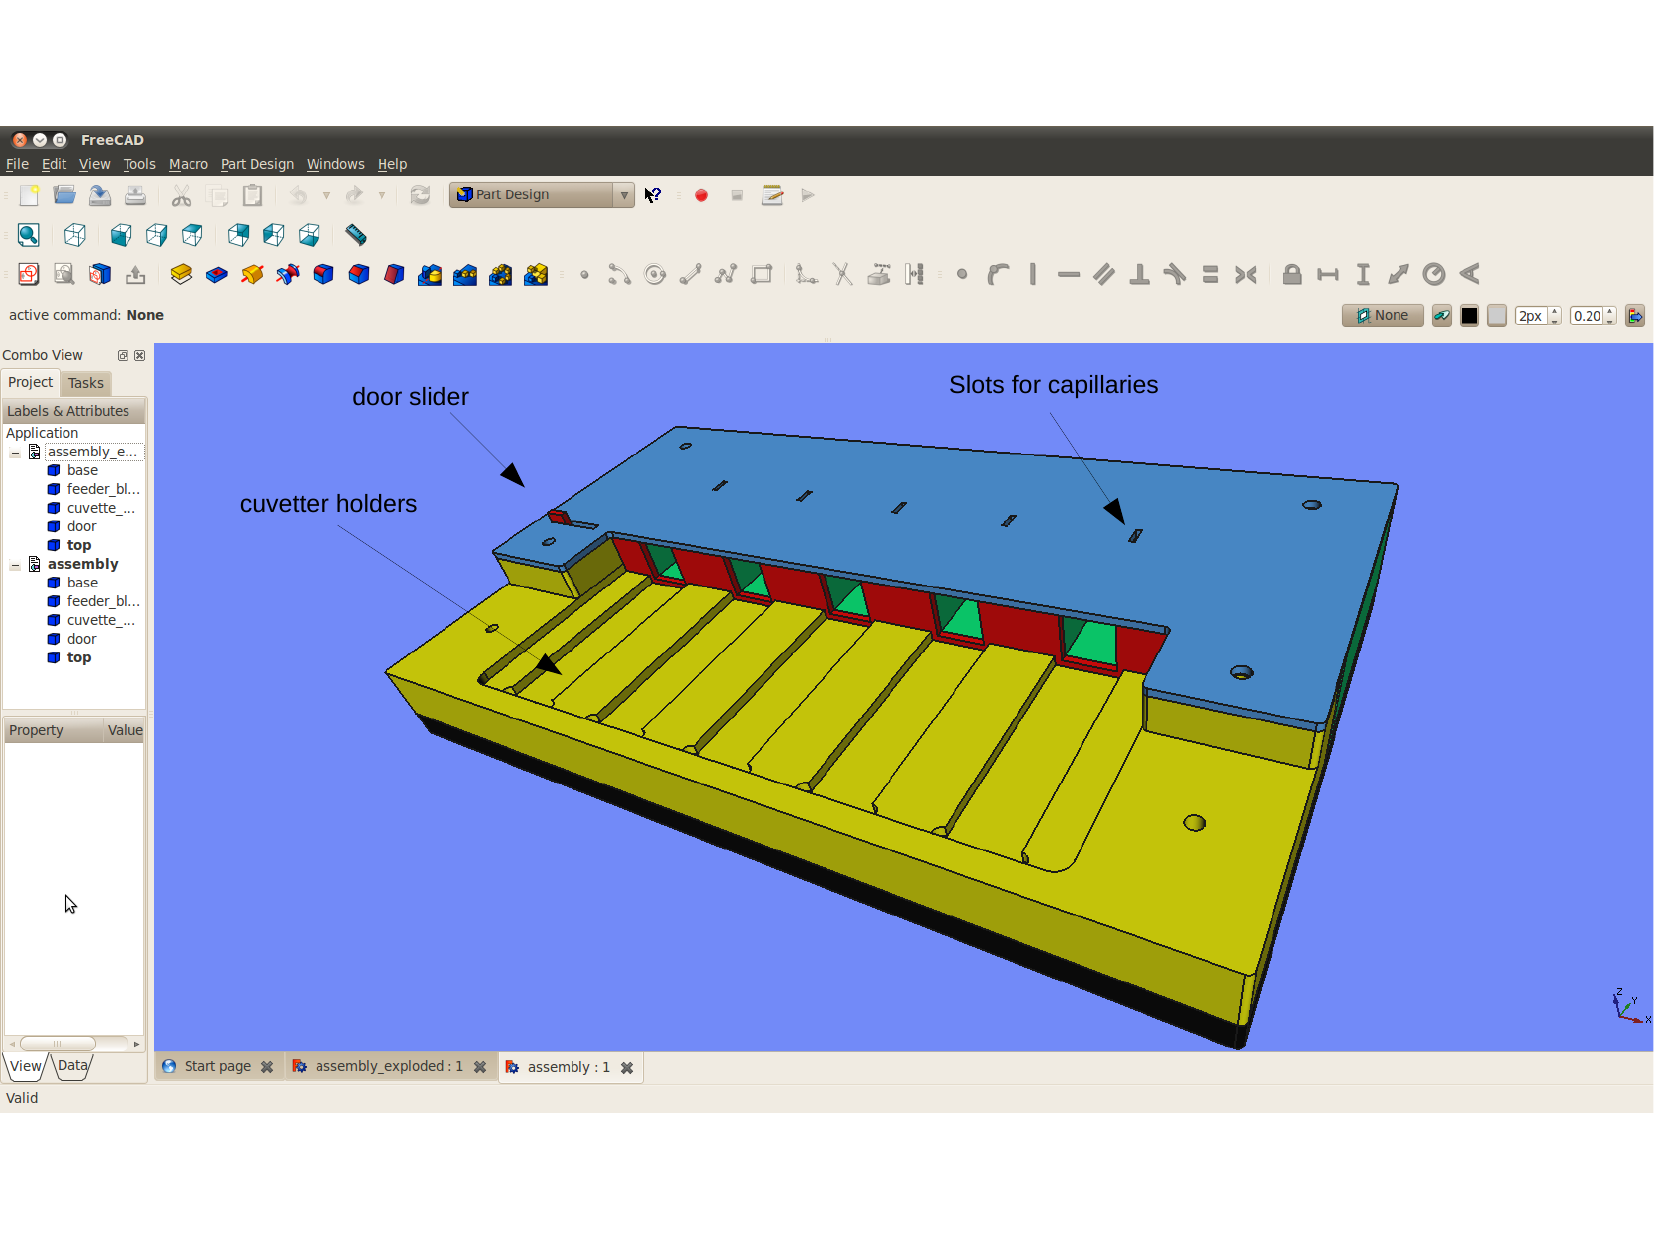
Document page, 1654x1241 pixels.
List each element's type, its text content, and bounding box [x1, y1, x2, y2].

text_box cuvetter holders [225, 482, 434, 526]
text_box door slider [337, 375, 492, 418]
text_box Slots for capillaries [934, 363, 1175, 407]
picture [0, 126, 1654, 1113]
